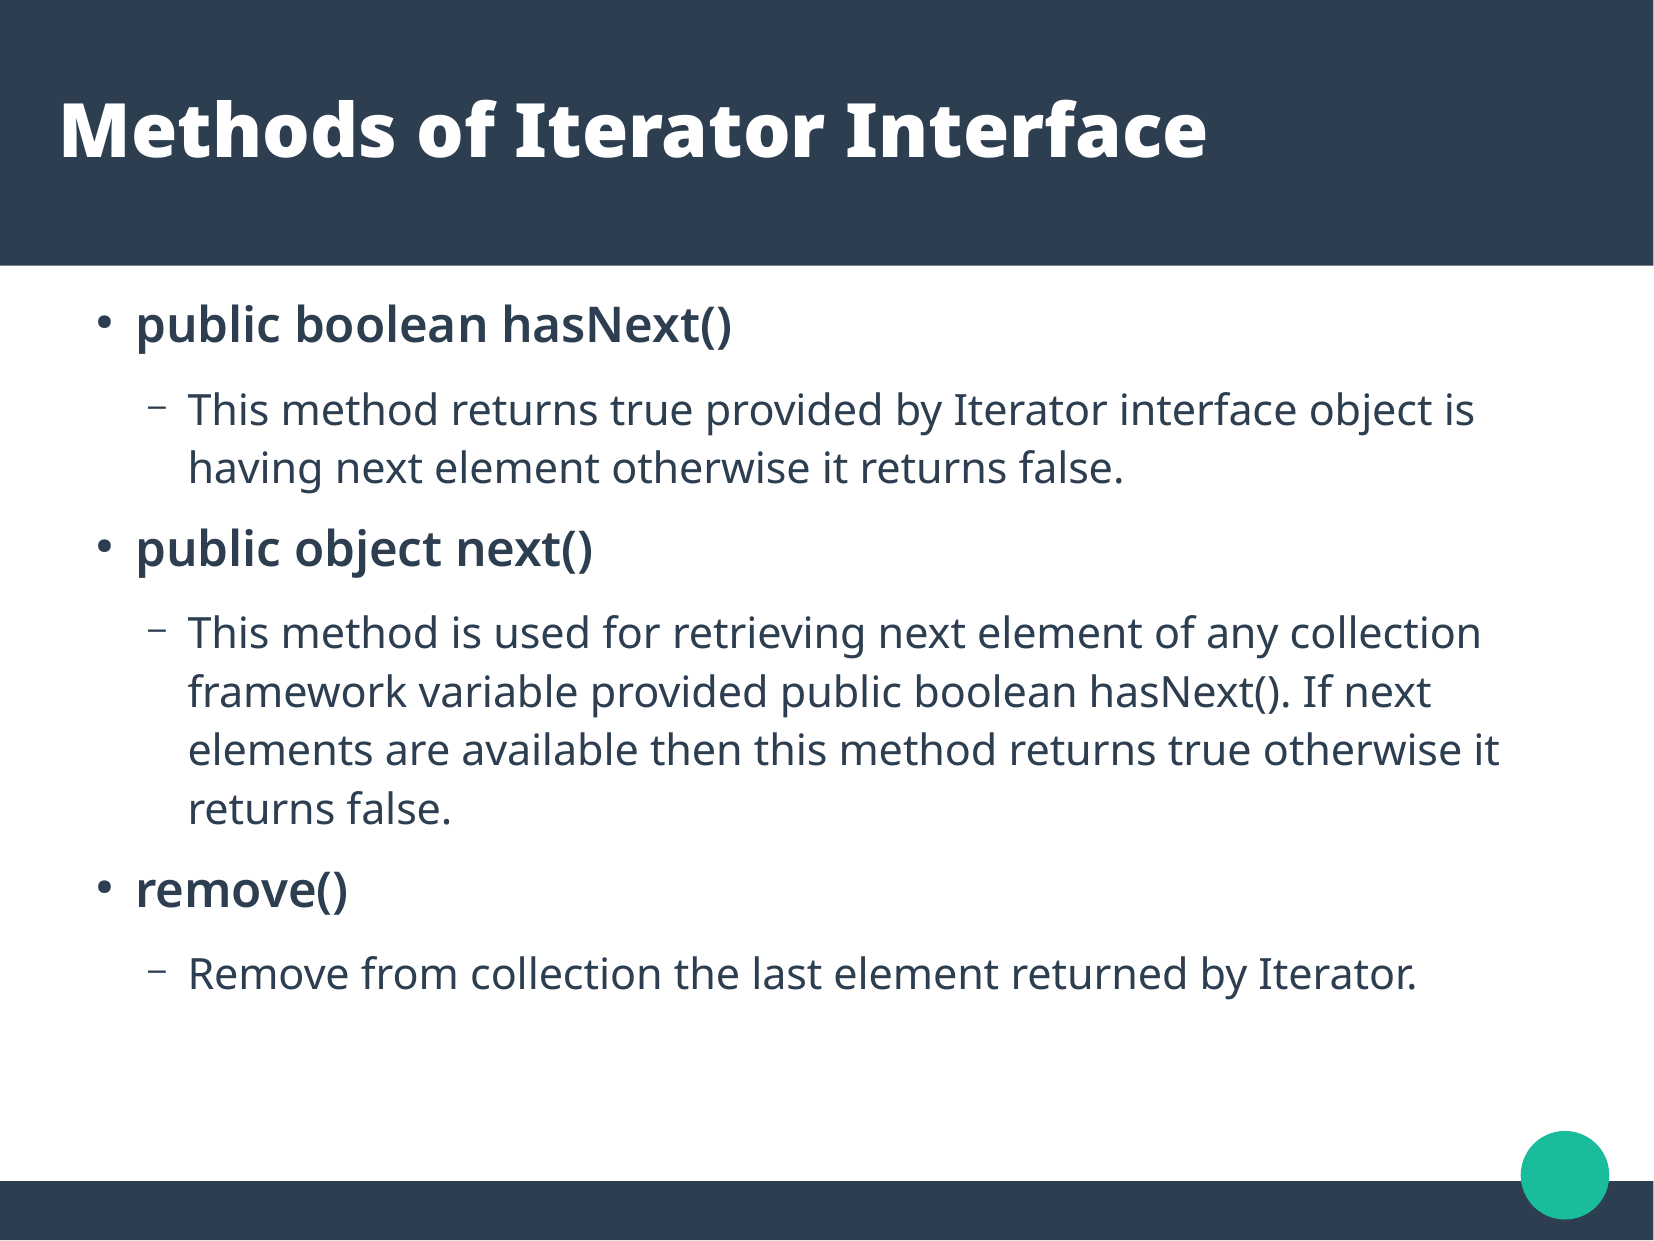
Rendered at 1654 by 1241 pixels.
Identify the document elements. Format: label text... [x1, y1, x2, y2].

title Methods of Iterator Interface [59, 49, 1595, 207]
list public boolean hasNext() This method returns true provided by Iterator interface object is having next element otherwise it returns false. public object next() This method is used for retrieving next element of any collection framework variable provided public boolean hasNext(). If next elements are available then this method returns true otherwise it returns false. remove() Remove from collection the last element returned by Iterator. [82, 290, 1571, 1010]
